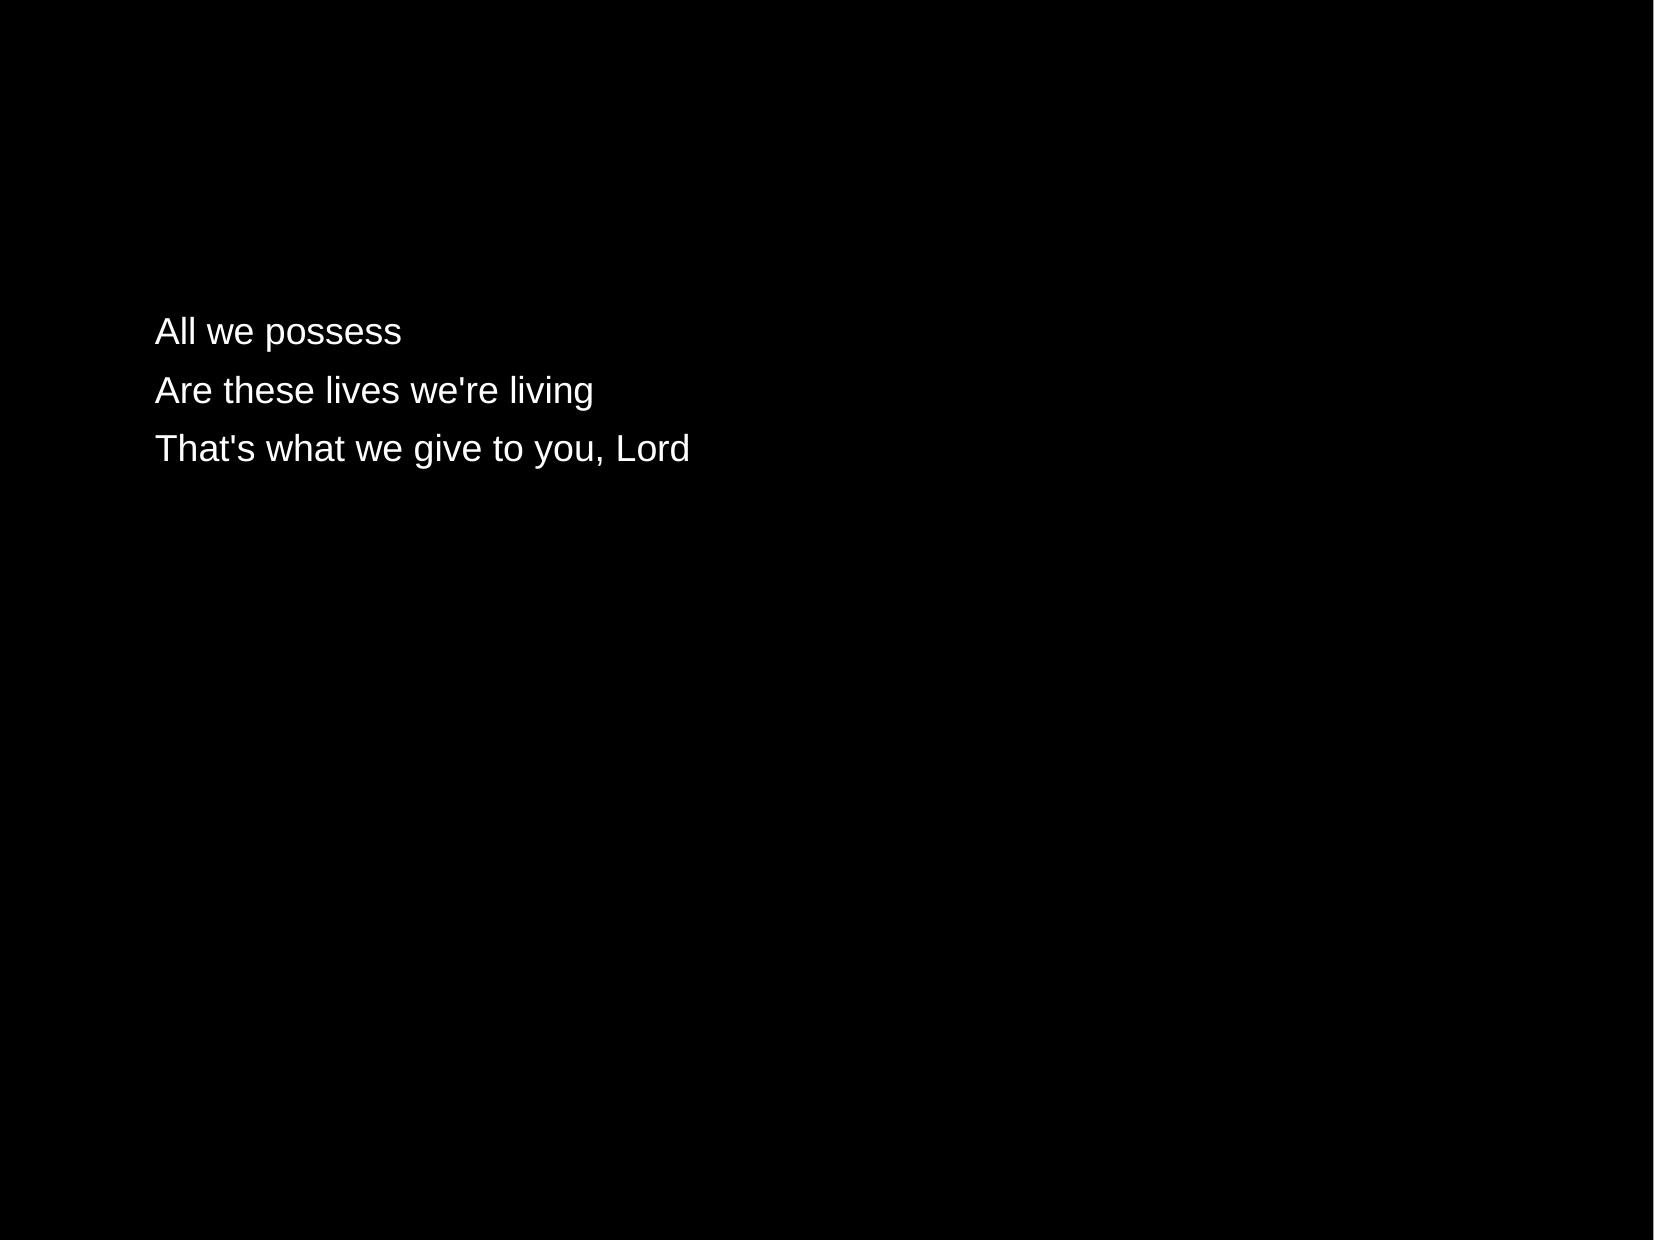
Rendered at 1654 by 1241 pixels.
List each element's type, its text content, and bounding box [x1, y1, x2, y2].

list All we possess Are these lives we're living That's what we give to you, Lord [68, 303, 1558, 1122]
